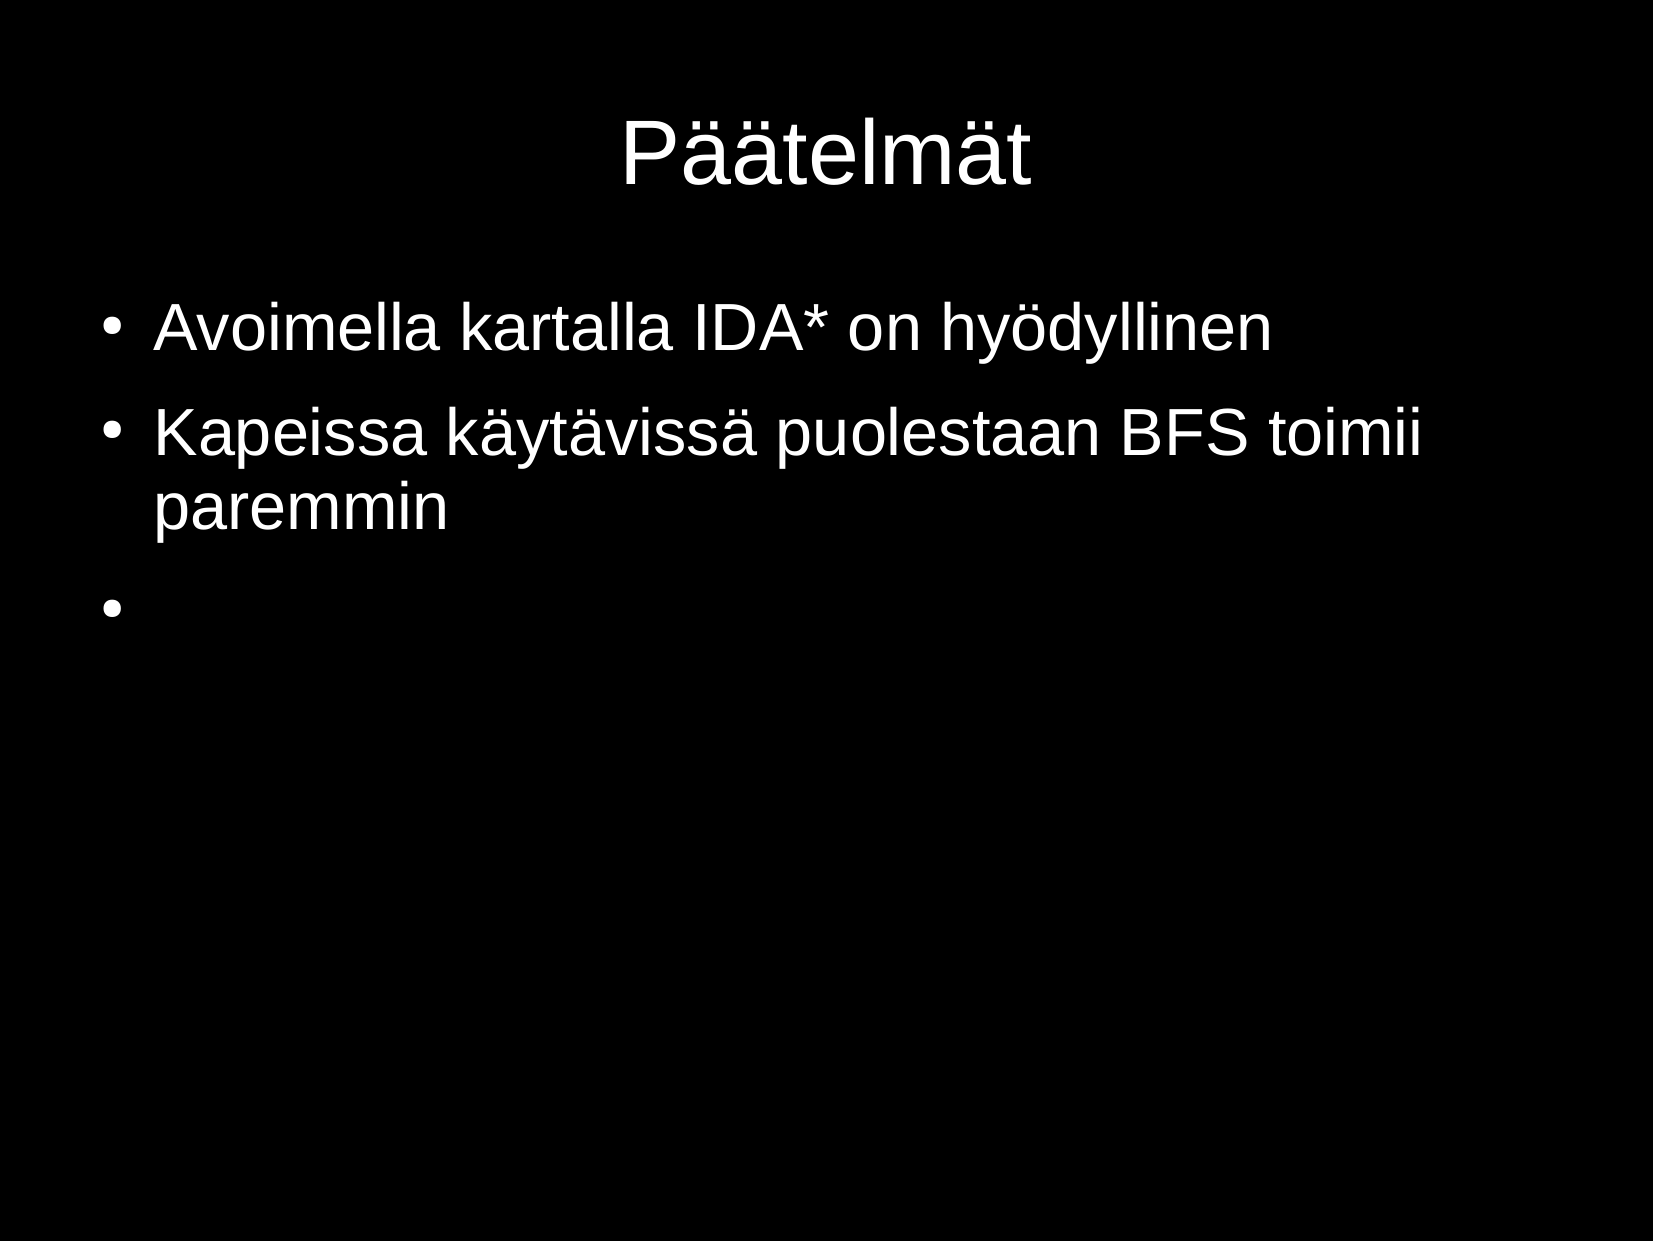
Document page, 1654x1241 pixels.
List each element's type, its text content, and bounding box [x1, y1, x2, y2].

list Avoimella kartalla IDA* on hyödyllinen Kapeissa käytävissä puolestaan BFS toimii paremmin [82, 290, 1561, 1010]
title Päätelmät [82, 49, 1571, 257]
